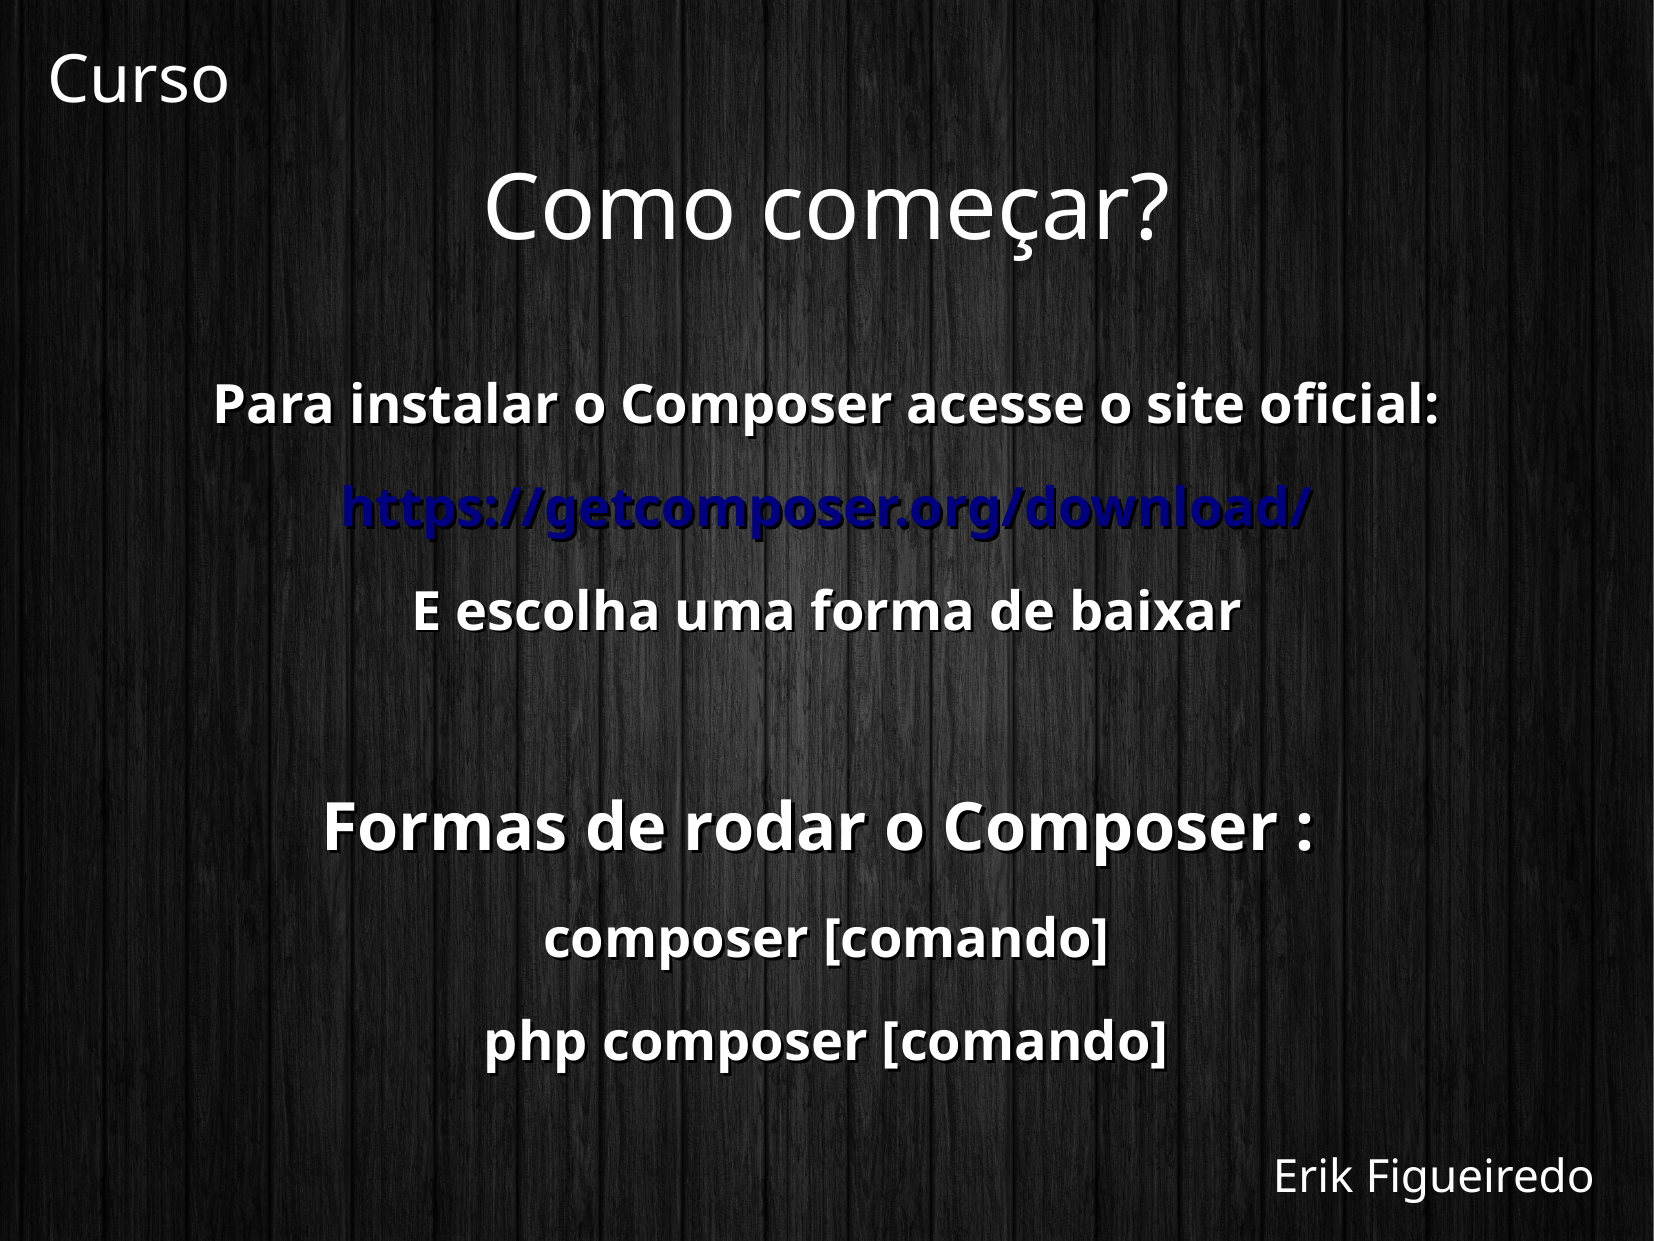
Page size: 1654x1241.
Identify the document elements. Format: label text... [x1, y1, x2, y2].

picture [0, 0, 1654, 1241]
text_box Curso [47, 35, 1087, 119]
title Como começar? [82, 129, 1571, 278]
text_box Erik Figueiredo [768, 1133, 1595, 1217]
list Para instalar o Composer acesse o site oficial: https://getcomposer.org/download/ E escolha uma forma de baixar Formas de rodar o Composer : composer [comando] php composer [comando] [82, 311, 1571, 1131]
